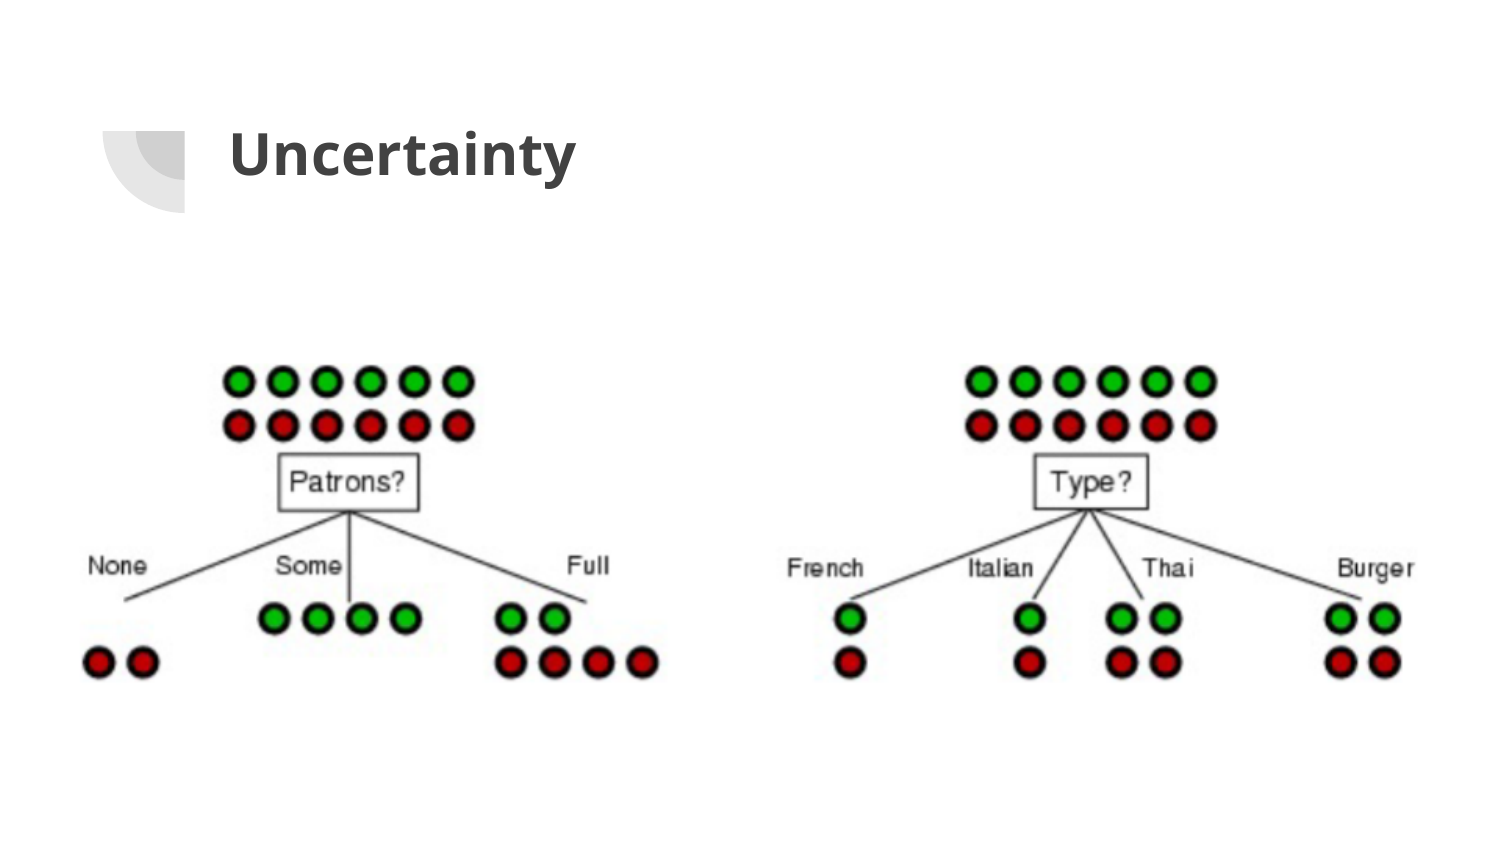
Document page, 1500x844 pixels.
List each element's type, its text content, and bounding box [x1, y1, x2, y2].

title Uncertainty [213, 98, 1368, 263]
picture [47, 348, 1453, 722]
